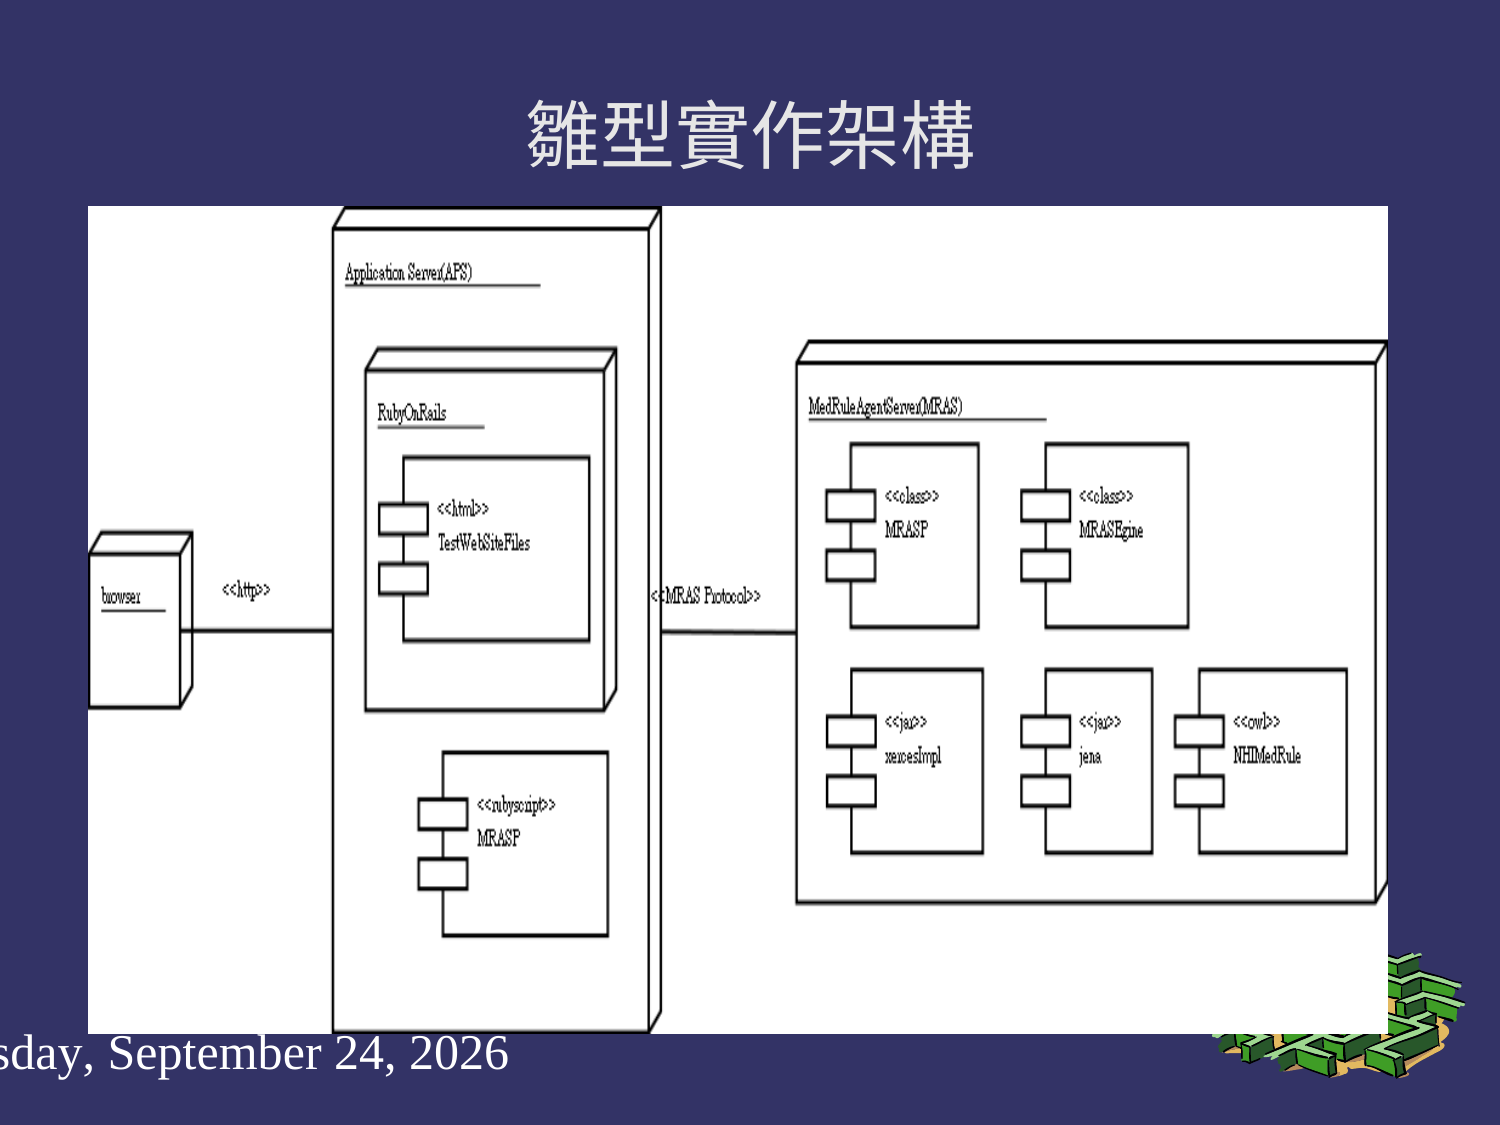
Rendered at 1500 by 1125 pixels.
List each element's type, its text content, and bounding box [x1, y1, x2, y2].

title 雛型實作架構 [75, 37, 1426, 225]
picture [88, 206, 1388, 1034]
